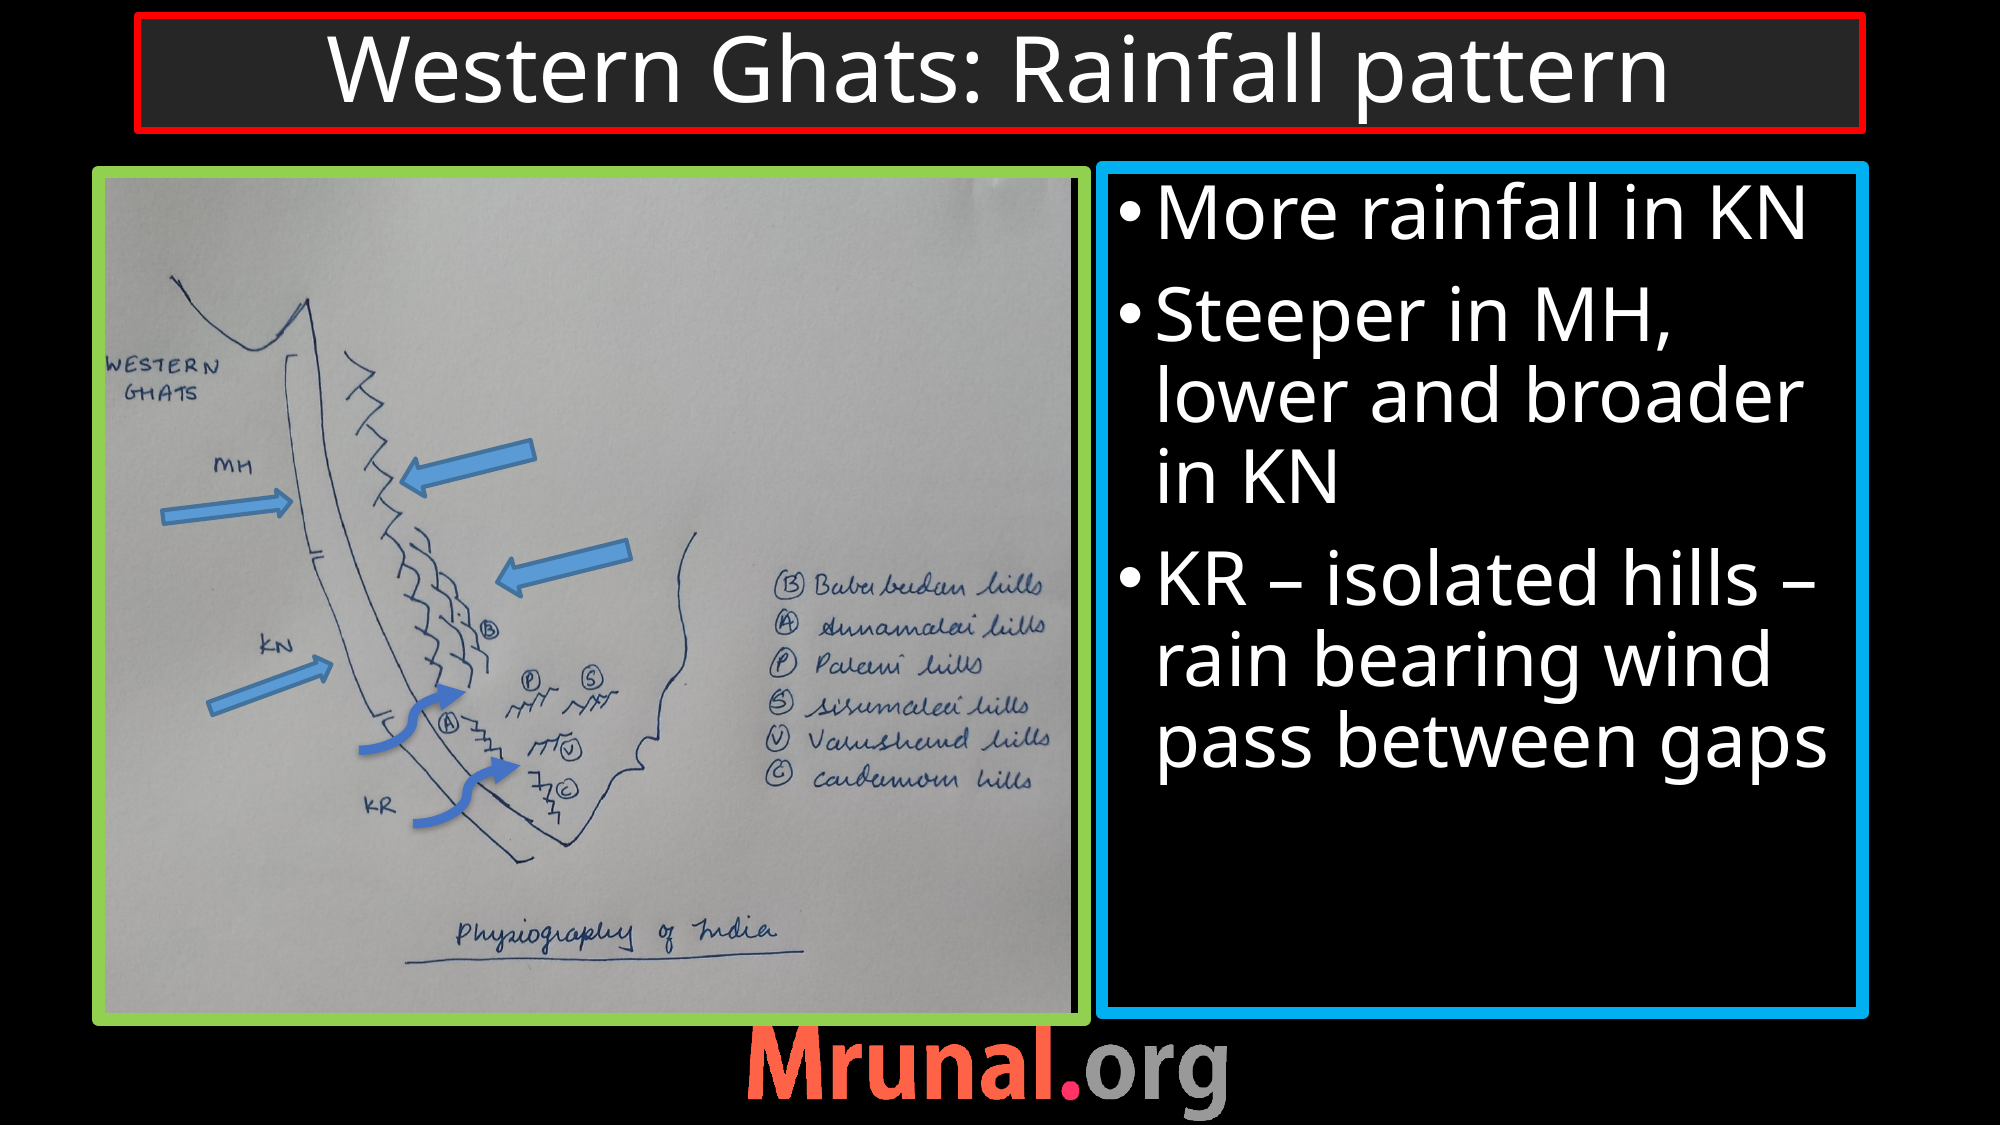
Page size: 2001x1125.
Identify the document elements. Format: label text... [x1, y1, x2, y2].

text_box [162, 489, 292, 524]
title Western Ghats: Rainfall pattern [137, 15, 1863, 131]
text_box [207, 656, 332, 716]
text_box [401, 440, 536, 497]
text_box [497, 539, 632, 597]
picture [104, 178, 1079, 1014]
list More rainfall in KN Steeper in MH, lower and broader in KN KR – isolated hills – rain bearing wind pass between gaps [1102, 167, 1863, 1014]
picture [741, 1005, 1230, 1125]
